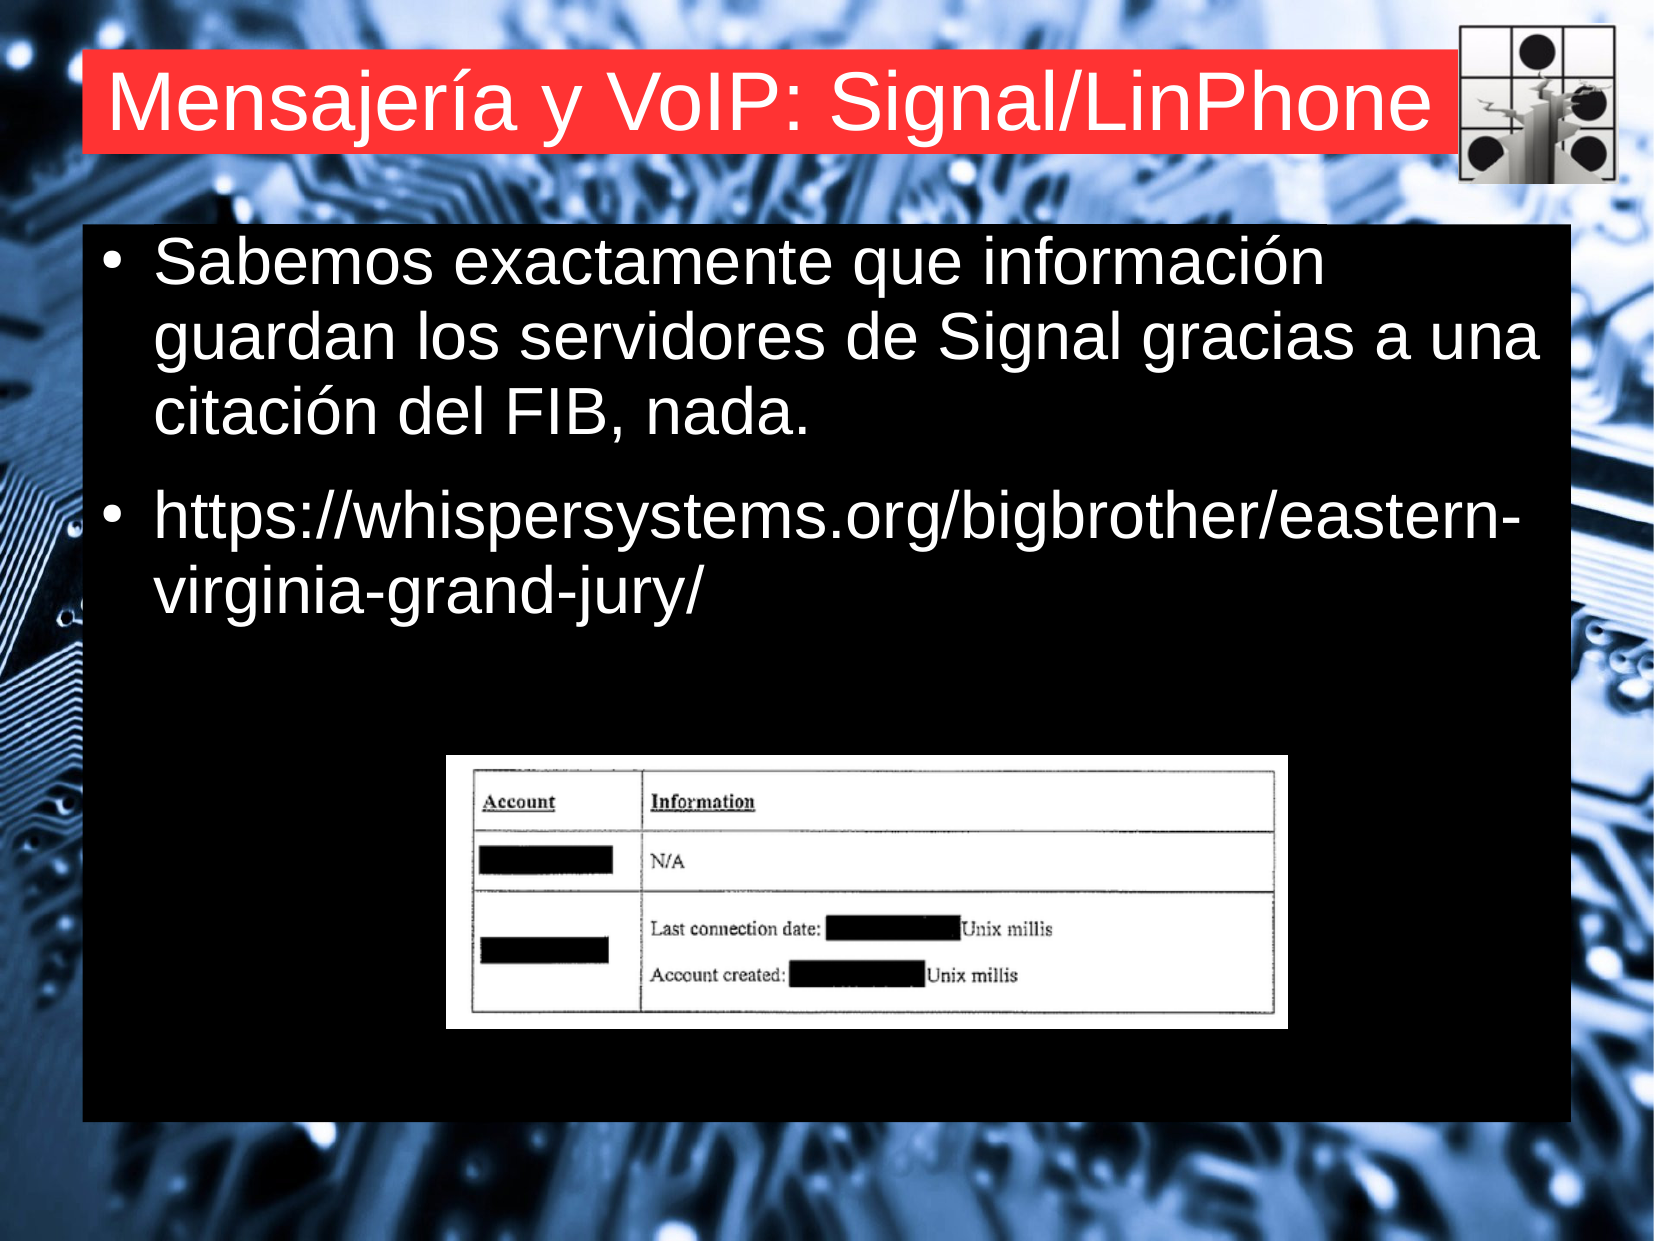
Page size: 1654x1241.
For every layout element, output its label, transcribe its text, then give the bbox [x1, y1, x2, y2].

picture [0, 0, 1654, 1241]
title Mensajería y VoIP: Signal/LinPhone [82, 49, 1458, 154]
list Sabemos exactamente que información guardan los servidores de Signal gracias a una citación del FIB, nada. https://whispersystems.org/bigbrother/eastern-virginia-grand-jury/ [82, 224, 1571, 1123]
